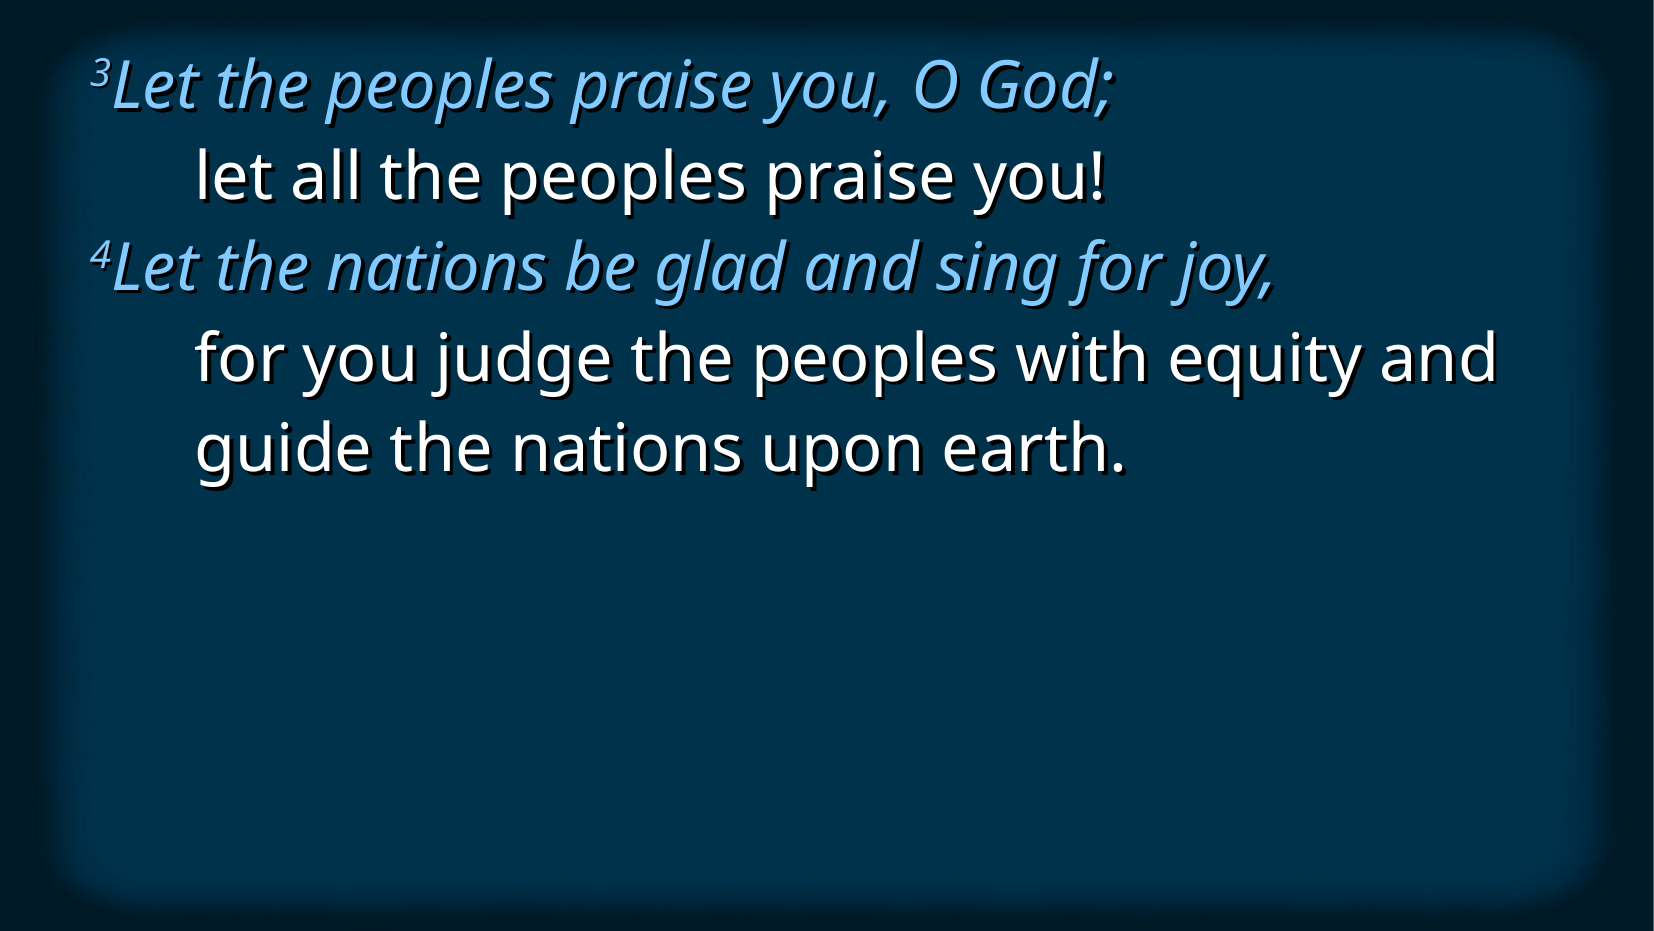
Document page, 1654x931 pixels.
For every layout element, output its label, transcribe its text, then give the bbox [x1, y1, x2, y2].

text_box 3Let the peoples praise you, O God; let all the peoples praise you! 4Let the nations be glad and sing for joy, for you judge the peoples with equity and guide the nations upon earth. [75, 30, 1576, 489]
picture [0, 0, 1654, 931]
